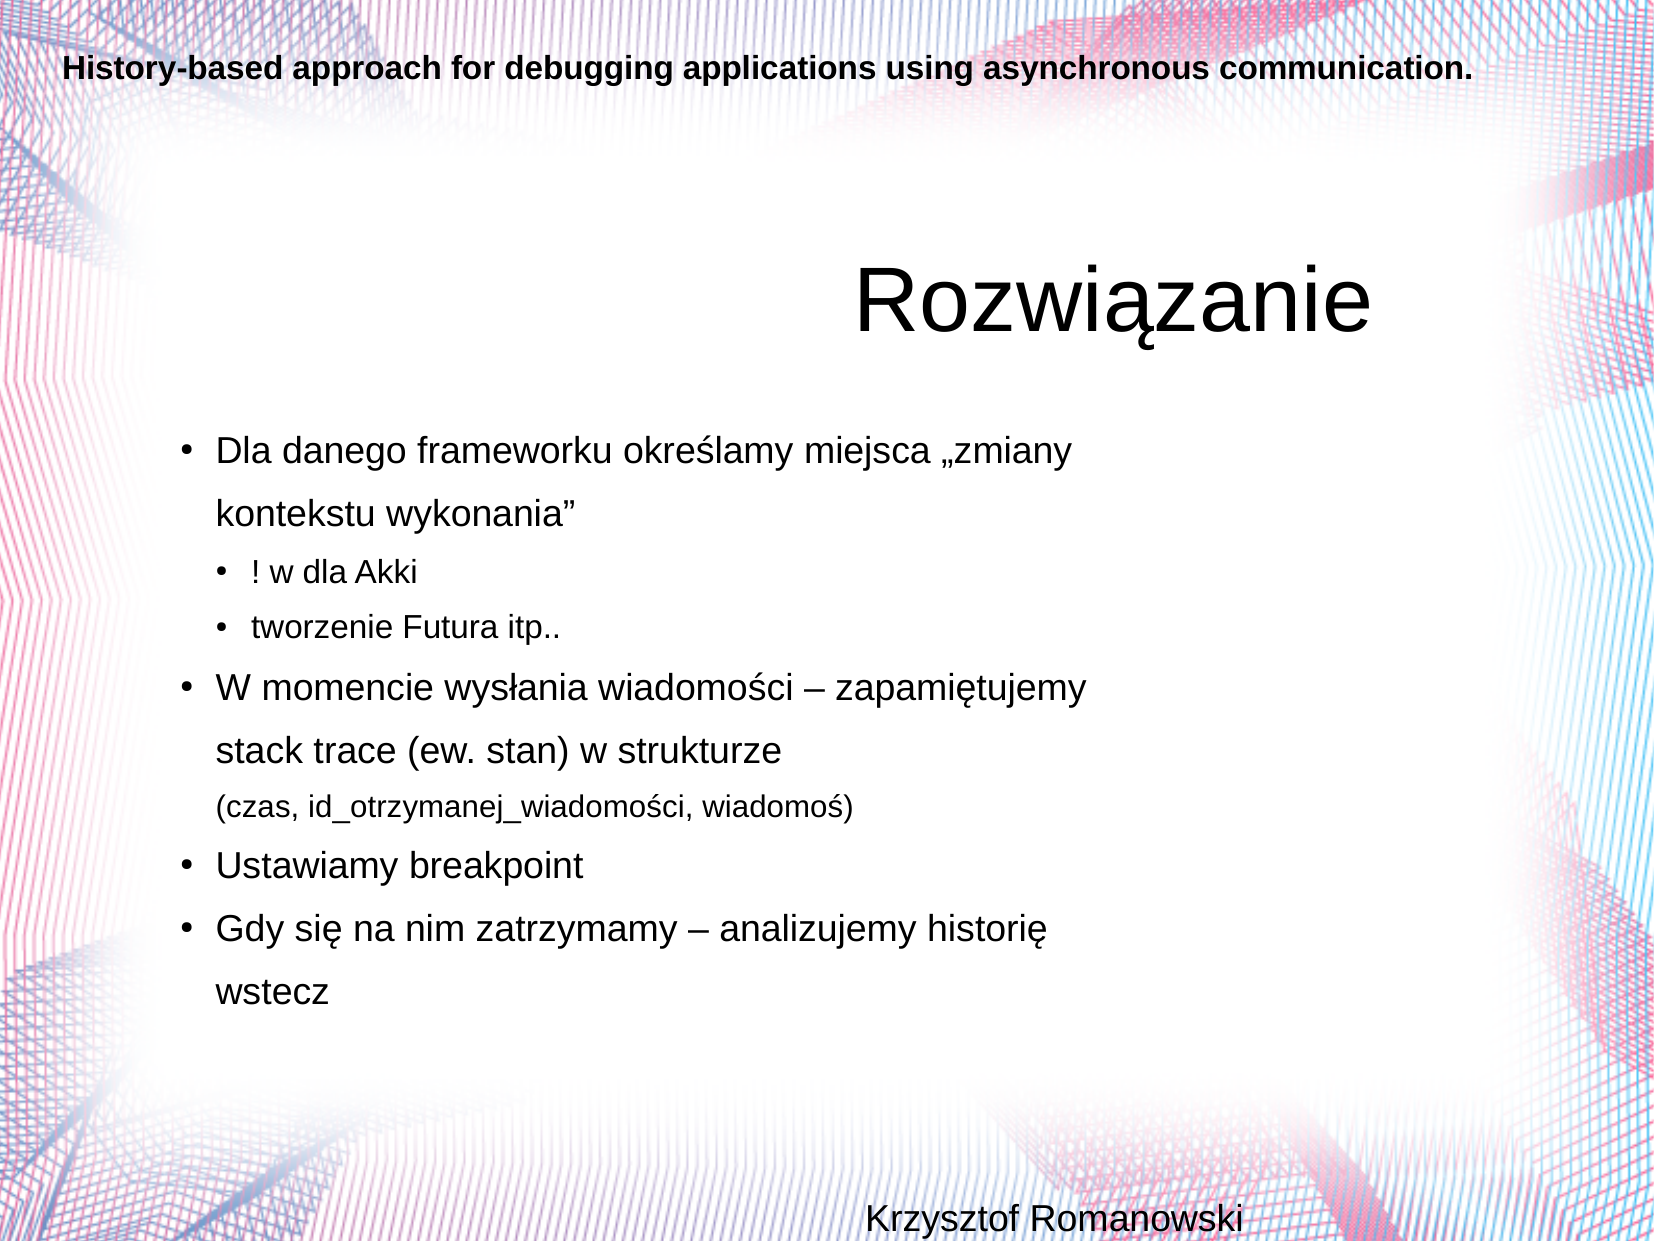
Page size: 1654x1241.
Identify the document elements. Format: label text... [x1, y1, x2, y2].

text_box Rozwiązanie [838, 189, 1536, 308]
picture [0, 0, 1654, 1241]
text_box Krzysztof Romanowski [850, 1169, 1430, 1227]
text_box History-based approach for debugging applications using asynchronous communication. [47, 23, 1560, 76]
text_box Dla danego frameworku określamy miejsca „zmiany kontekstu wykonania” ! w dla Akki tworzenie Futura itp.. W momencie wysłania wiadomości – zapamiętujemy stack trace (ew. stan) w strukturze (czas, id_otrzymanej_wiadomości, wiadomoś) Ustawiamy breakpoint Gdy się na nim zatrzymamy – analizujemy historię wstecz [165, 401, 1182, 1002]
